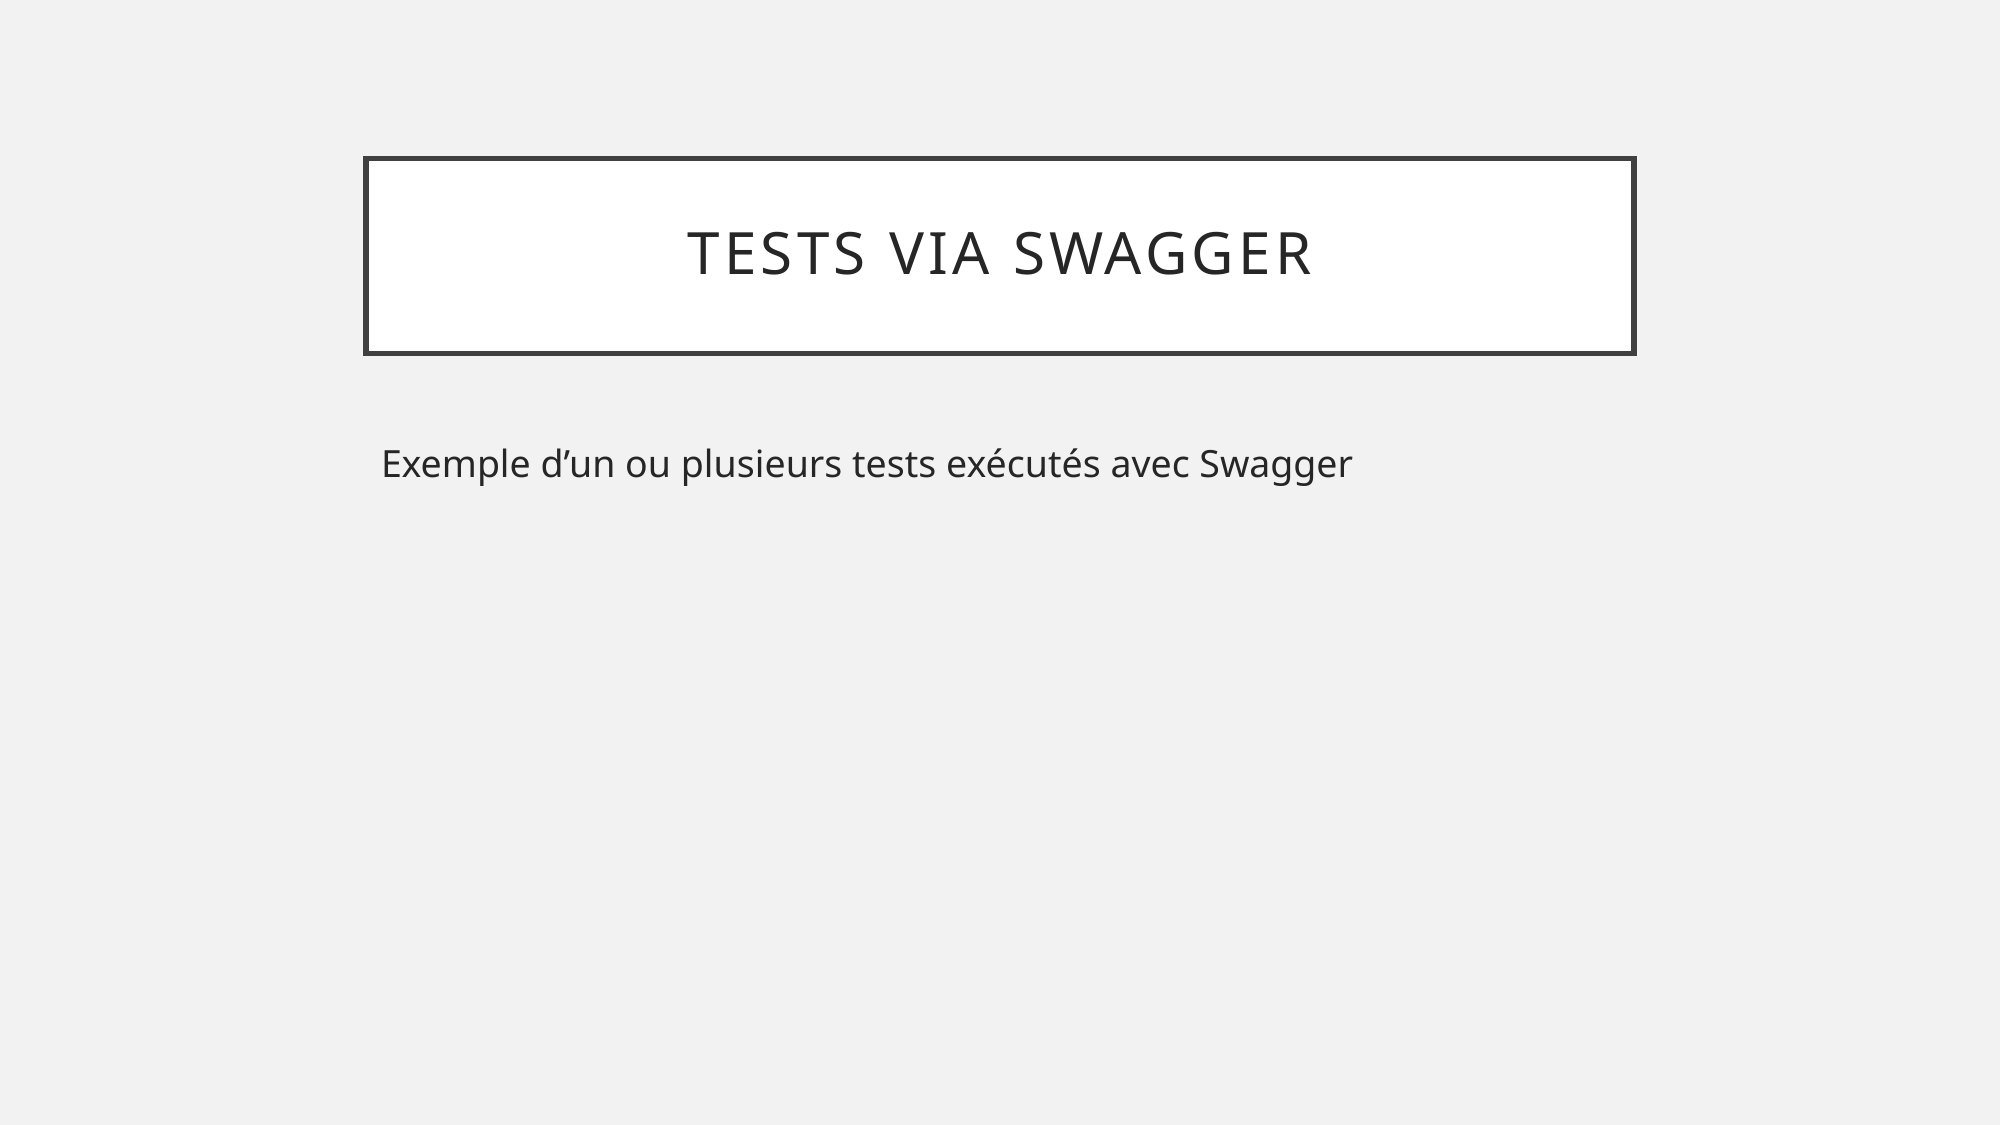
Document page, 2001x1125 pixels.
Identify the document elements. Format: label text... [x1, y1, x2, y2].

title Tests Via Swagger [366, 158, 1634, 354]
list Exemple d’un ou plusieurs tests exécutés avec Swagger [366, 432, 1634, 942]
